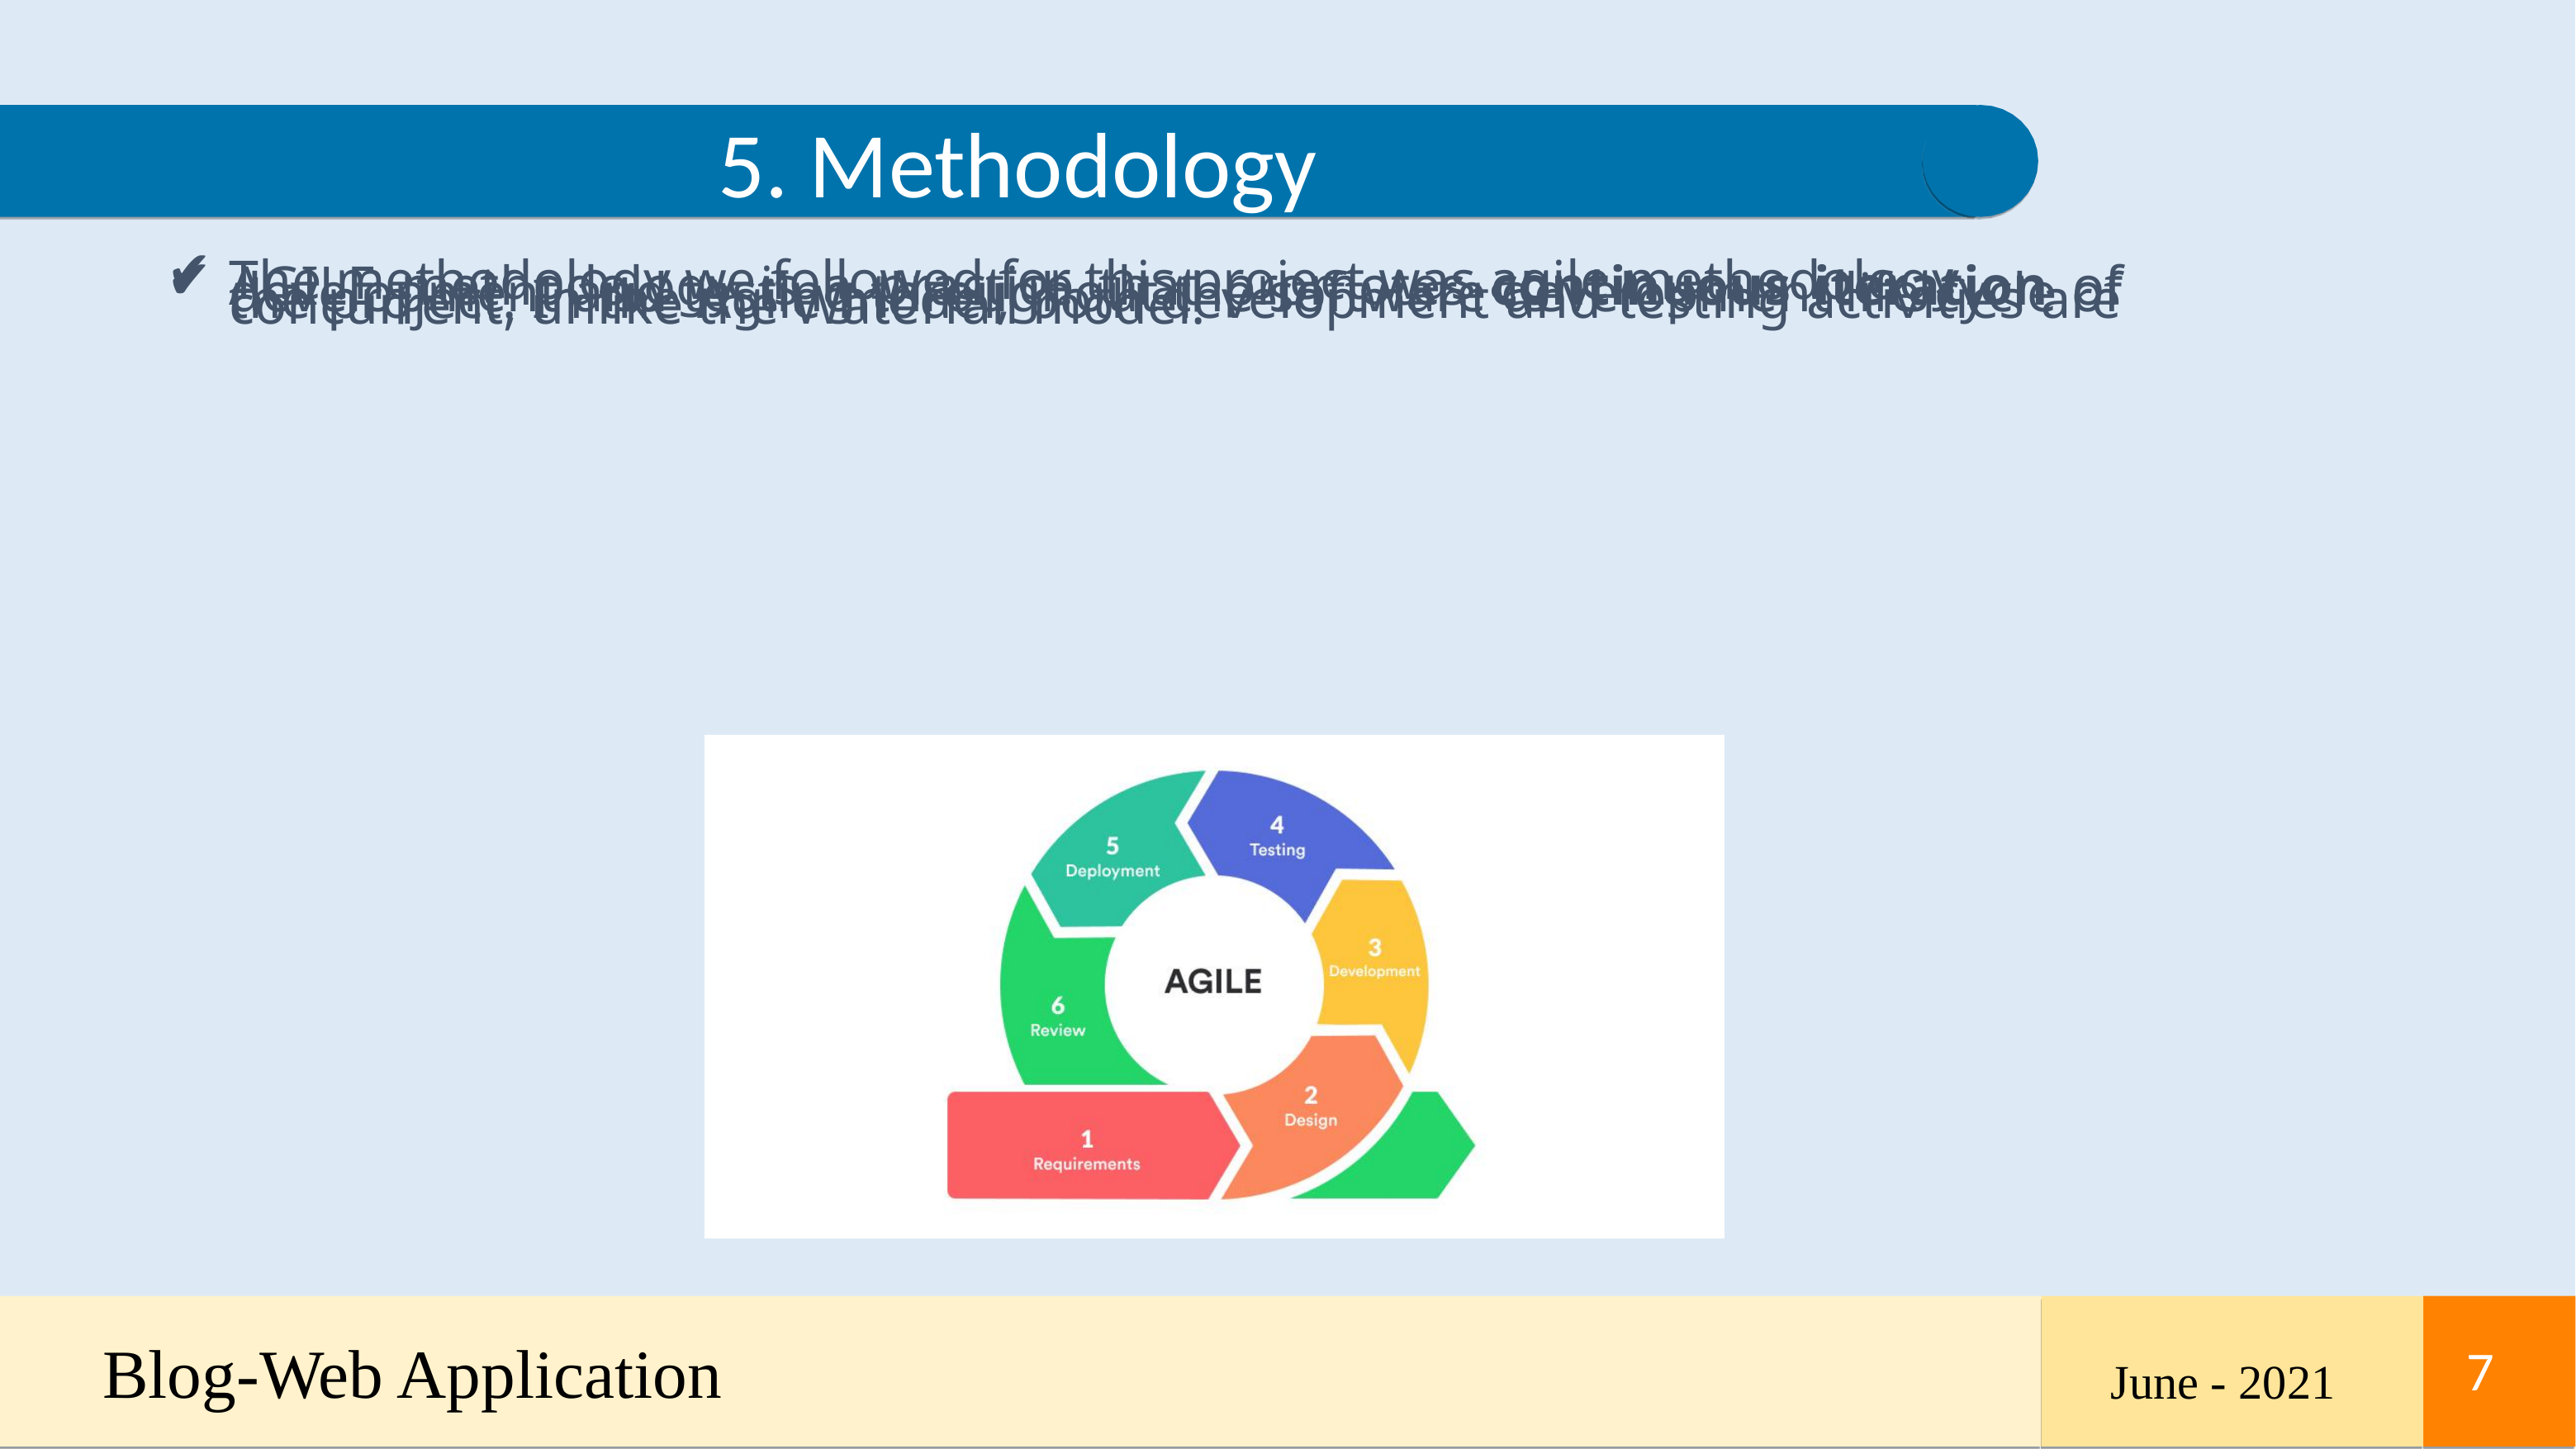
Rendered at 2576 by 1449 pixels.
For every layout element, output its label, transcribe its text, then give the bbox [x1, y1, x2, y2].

text_box [0, 1295, 2576, 1447]
text_box June - 2021 [2098, 1344, 2403, 1415]
text_box The methodology we followed for this project was agile methodology AGILE methodology is a practice that promotes continuous iteration of development and testing throughout the software development life cycle of the project. In the Agile model, both development and testing activities are concurrent, unlike the Waterfall model. [154, 287, 2136, 407]
text_box Blog-Web Application [90, 1323, 1619, 1418]
picture [704, 735, 1724, 1238]
text_box <number> [2454, 1342, 2533, 1395]
text_box 5. Methodology [0, 105, 1974, 217]
text_box [1922, 105, 2038, 217]
